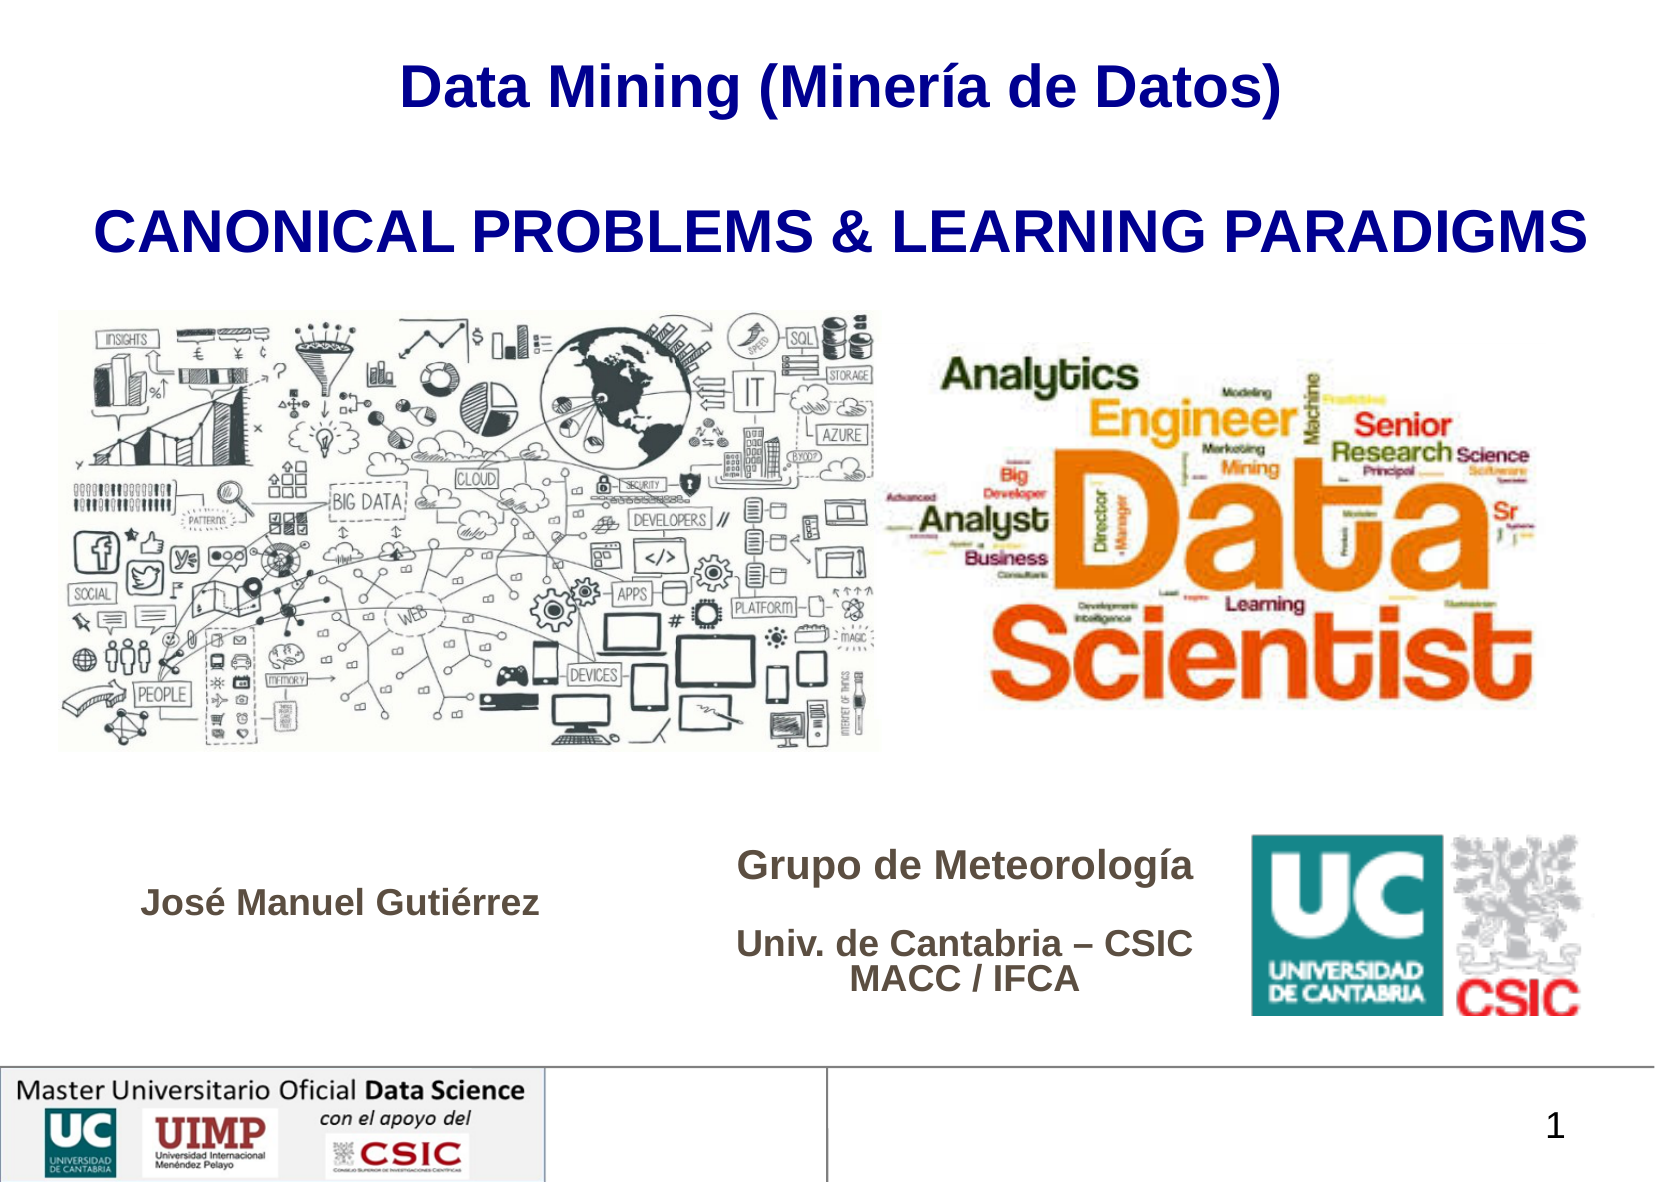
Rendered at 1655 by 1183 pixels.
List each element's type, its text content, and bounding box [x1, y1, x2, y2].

text_box Grupo de Meteorología Univ. de Cantabria – CSIC MACC / IFCA [594, 838, 1239, 935]
picture [0, 1068, 550, 1182]
text_box <number> [1465, 1095, 1581, 1152]
text_box José Manuel Gutiérrez [83, 842, 598, 939]
picture [1239, 828, 1595, 1016]
text_box Data Mining (Minería de Datos) CANONICAL PROBLEMS & LEARNING PARADIGMS [62, 11, 1622, 299]
picture [58, 310, 1546, 752]
